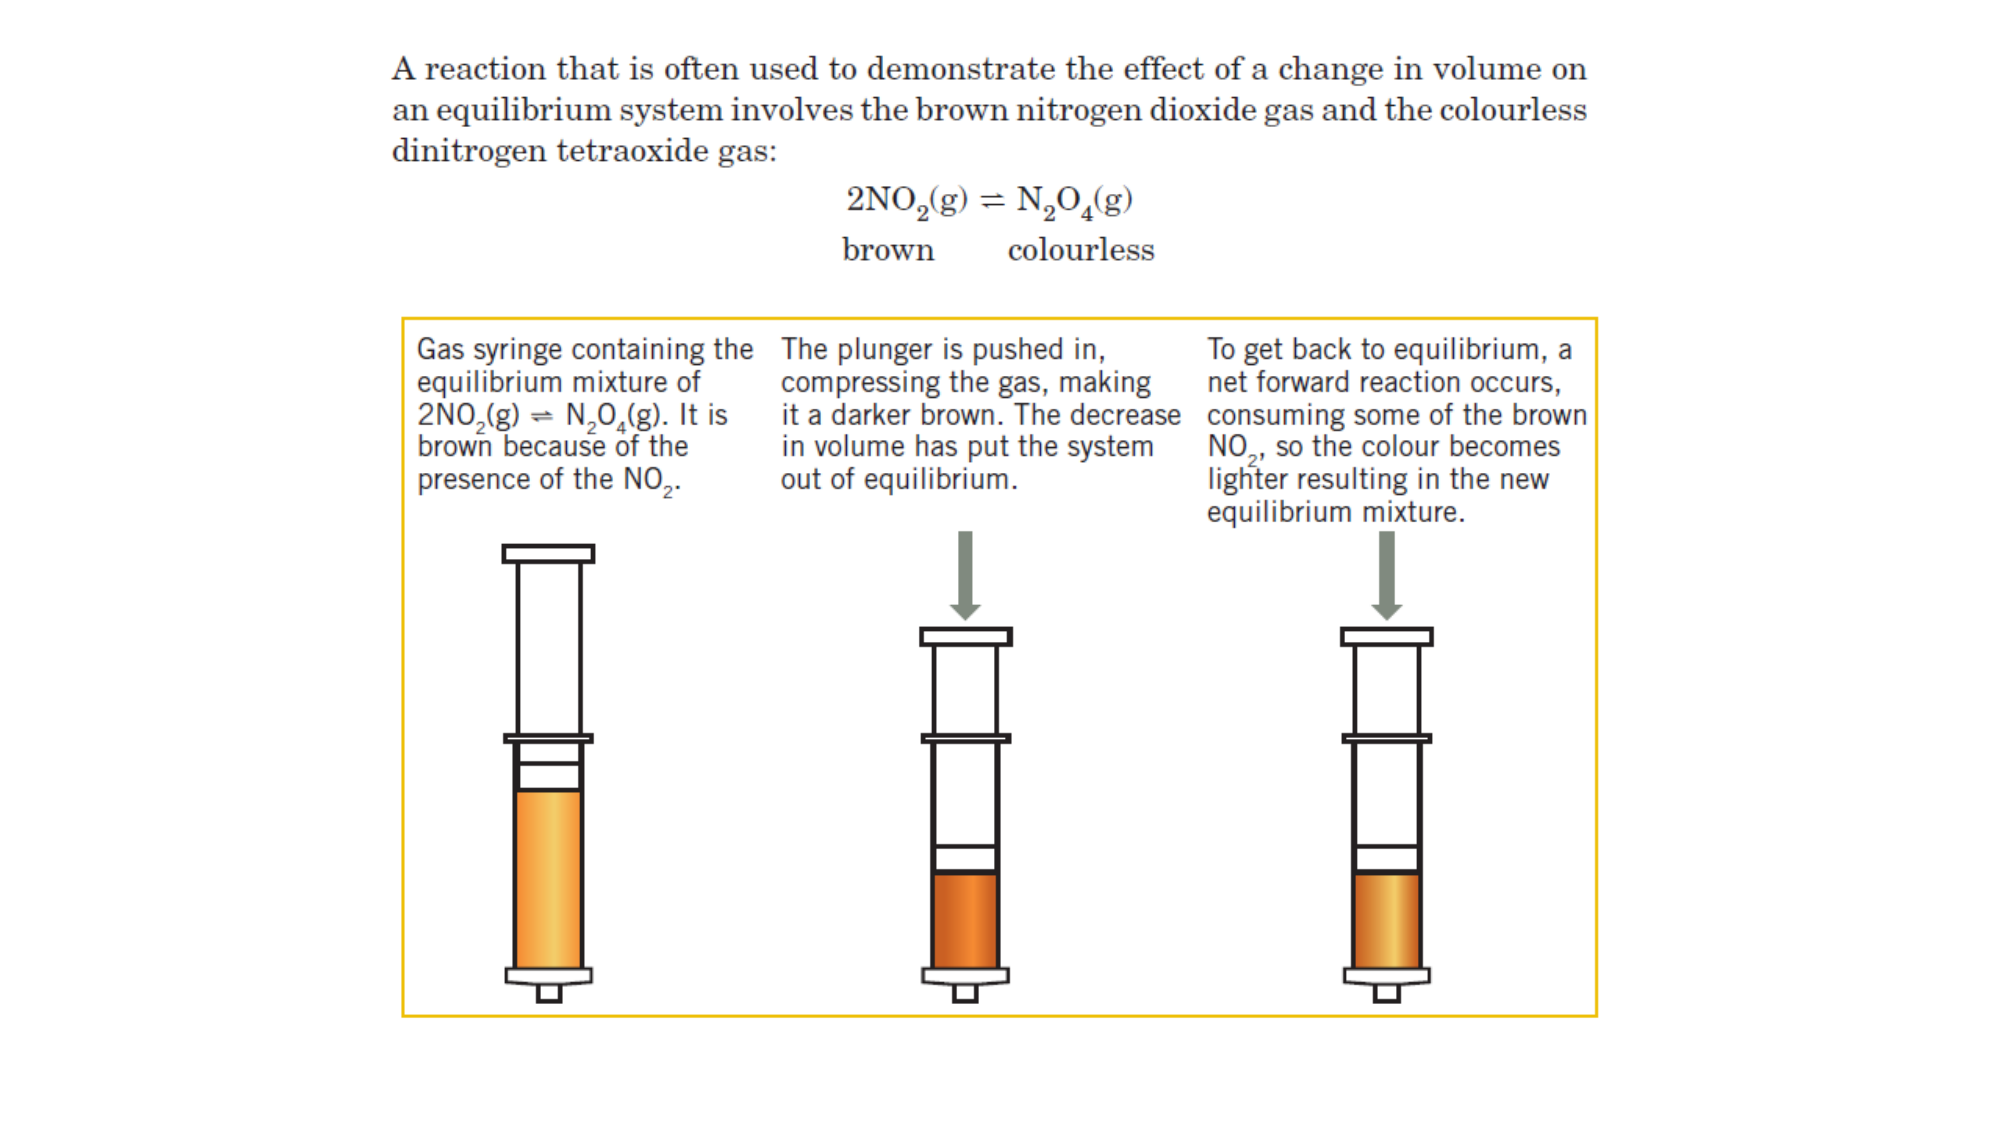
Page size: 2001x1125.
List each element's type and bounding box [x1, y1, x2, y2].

picture [397, 314, 1600, 1029]
picture [373, 42, 1612, 289]
